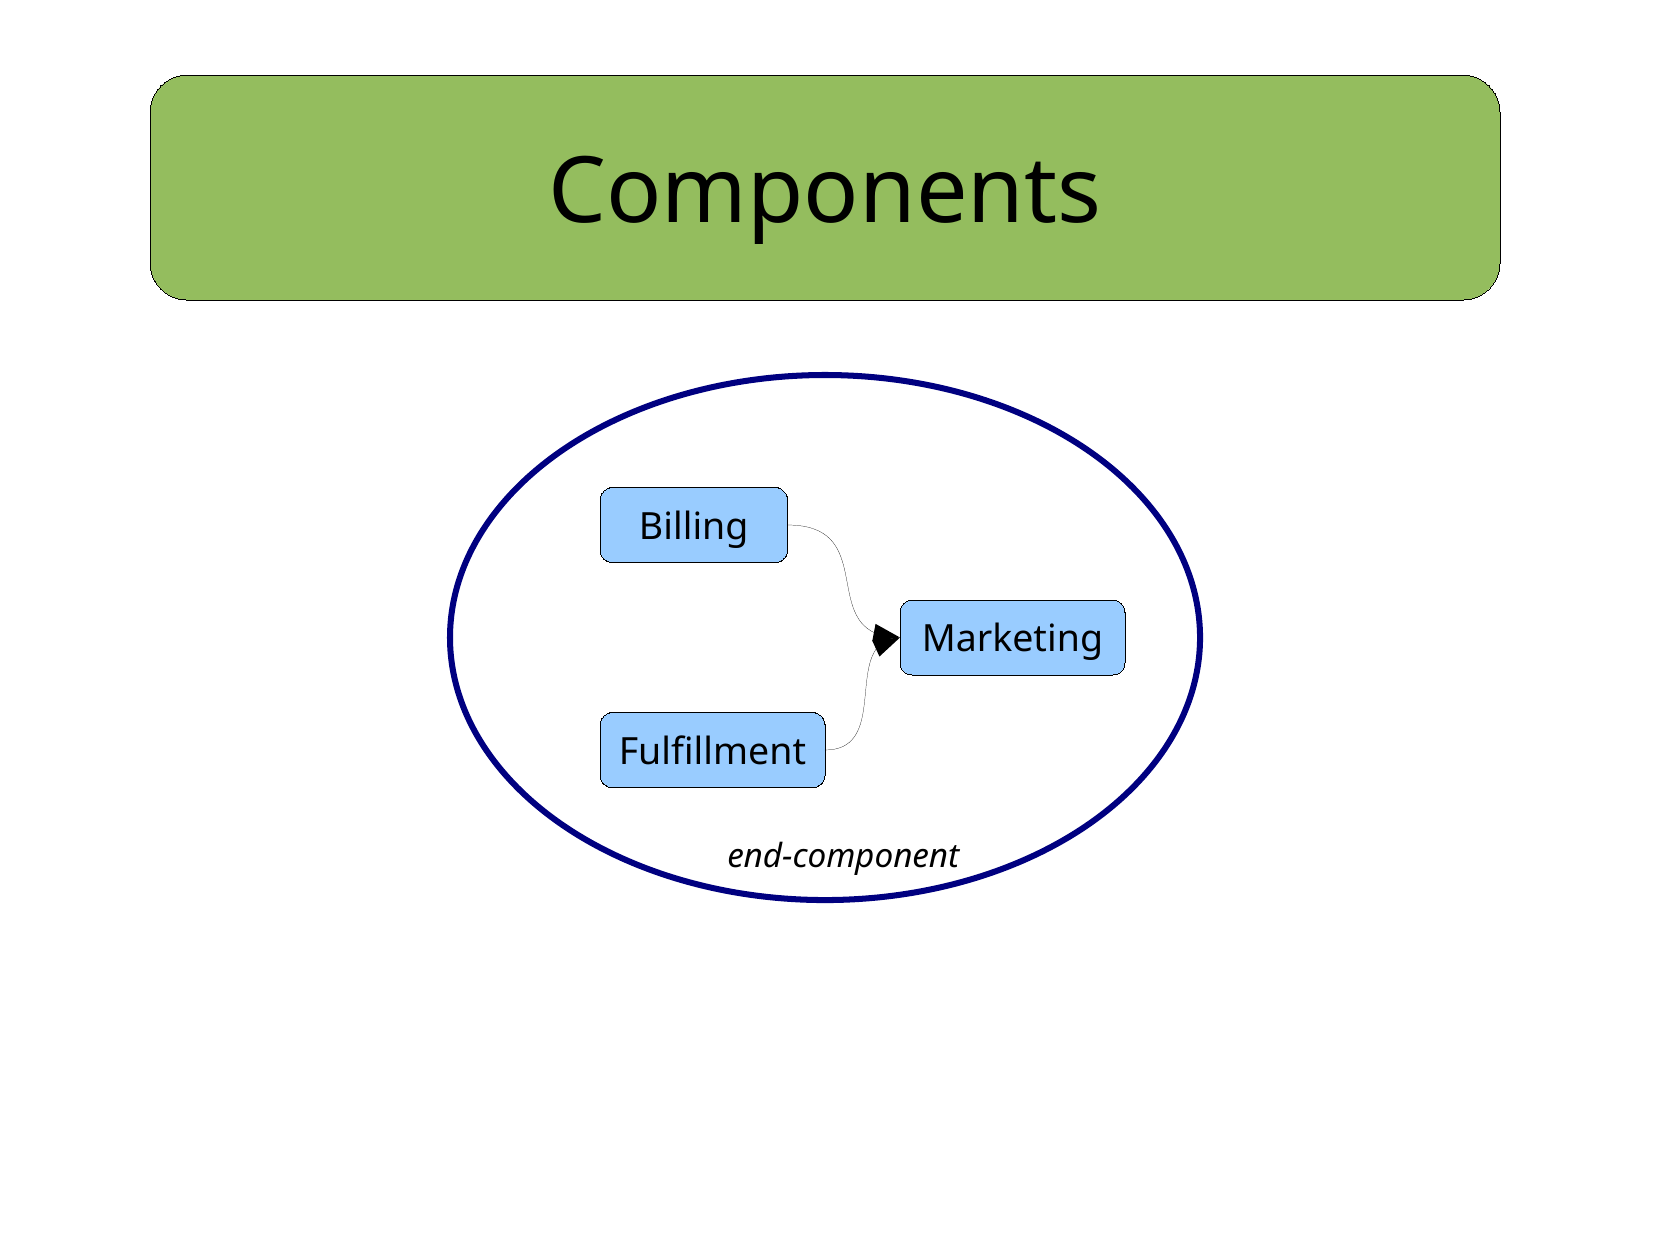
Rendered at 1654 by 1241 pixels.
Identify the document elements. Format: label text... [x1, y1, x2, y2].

text_box Billing [600, 487, 788, 563]
text_box [450, 375, 1201, 901]
text_box end-component [712, 825, 976, 884]
text_box Fulfillment [600, 712, 826, 788]
text_box Marketing [900, 600, 1126, 676]
text_box Components [150, 75, 1501, 301]
